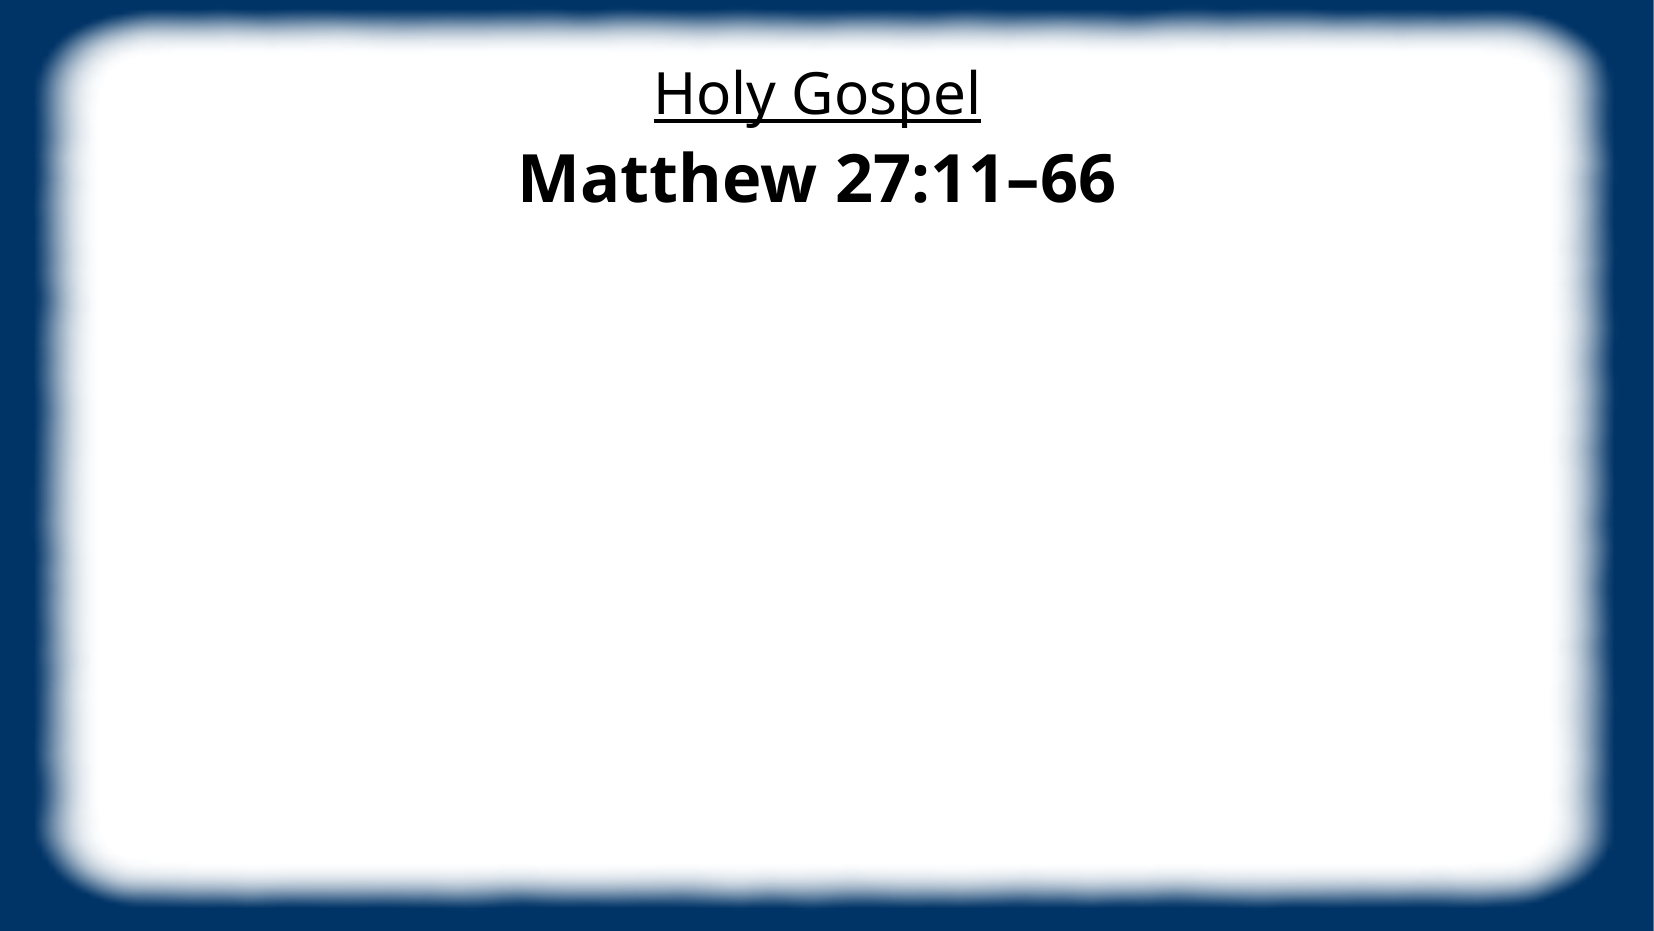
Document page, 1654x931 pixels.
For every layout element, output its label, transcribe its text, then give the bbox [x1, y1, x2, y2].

picture [0, 0, 1654, 931]
text_box Holy Gospel Matthew 27:11–66 [90, 45, 1546, 226]
